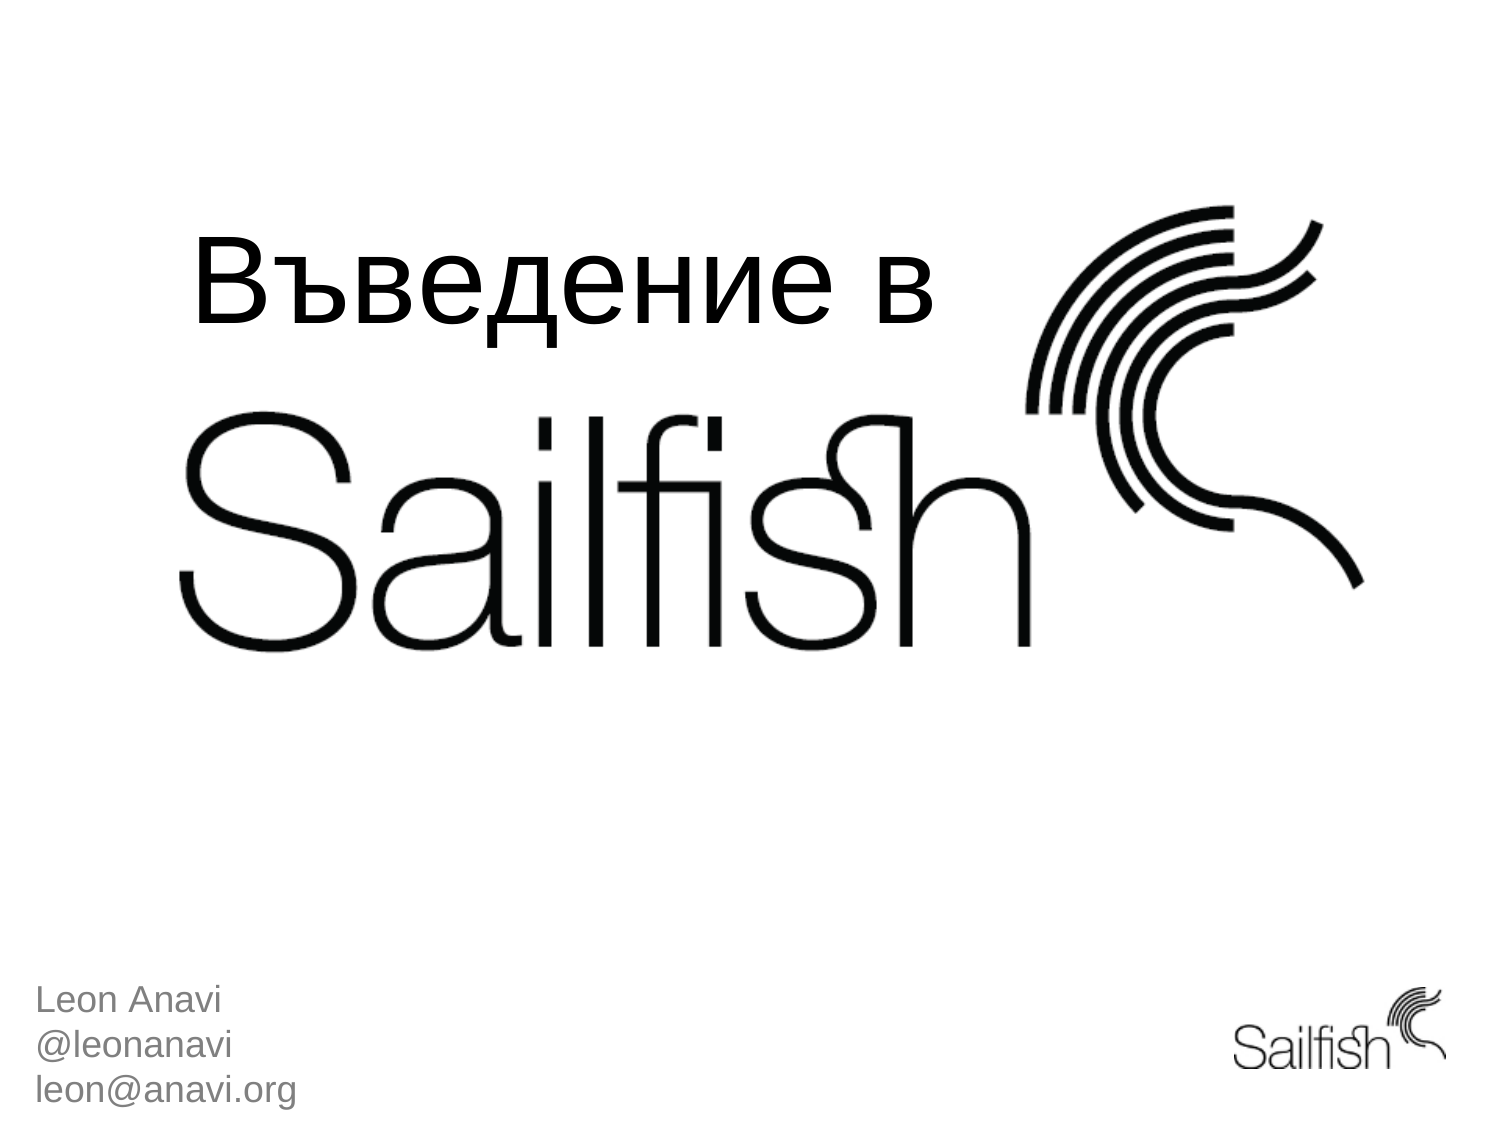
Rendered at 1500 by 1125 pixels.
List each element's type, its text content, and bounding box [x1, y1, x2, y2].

text_box Въведение в [174, 190, 1400, 356]
picture [150, 185, 1388, 705]
picture [1234, 987, 1446, 1069]
text_box Leon Anavi @leonanavi leon@anavi.org [20, 967, 313, 1118]
